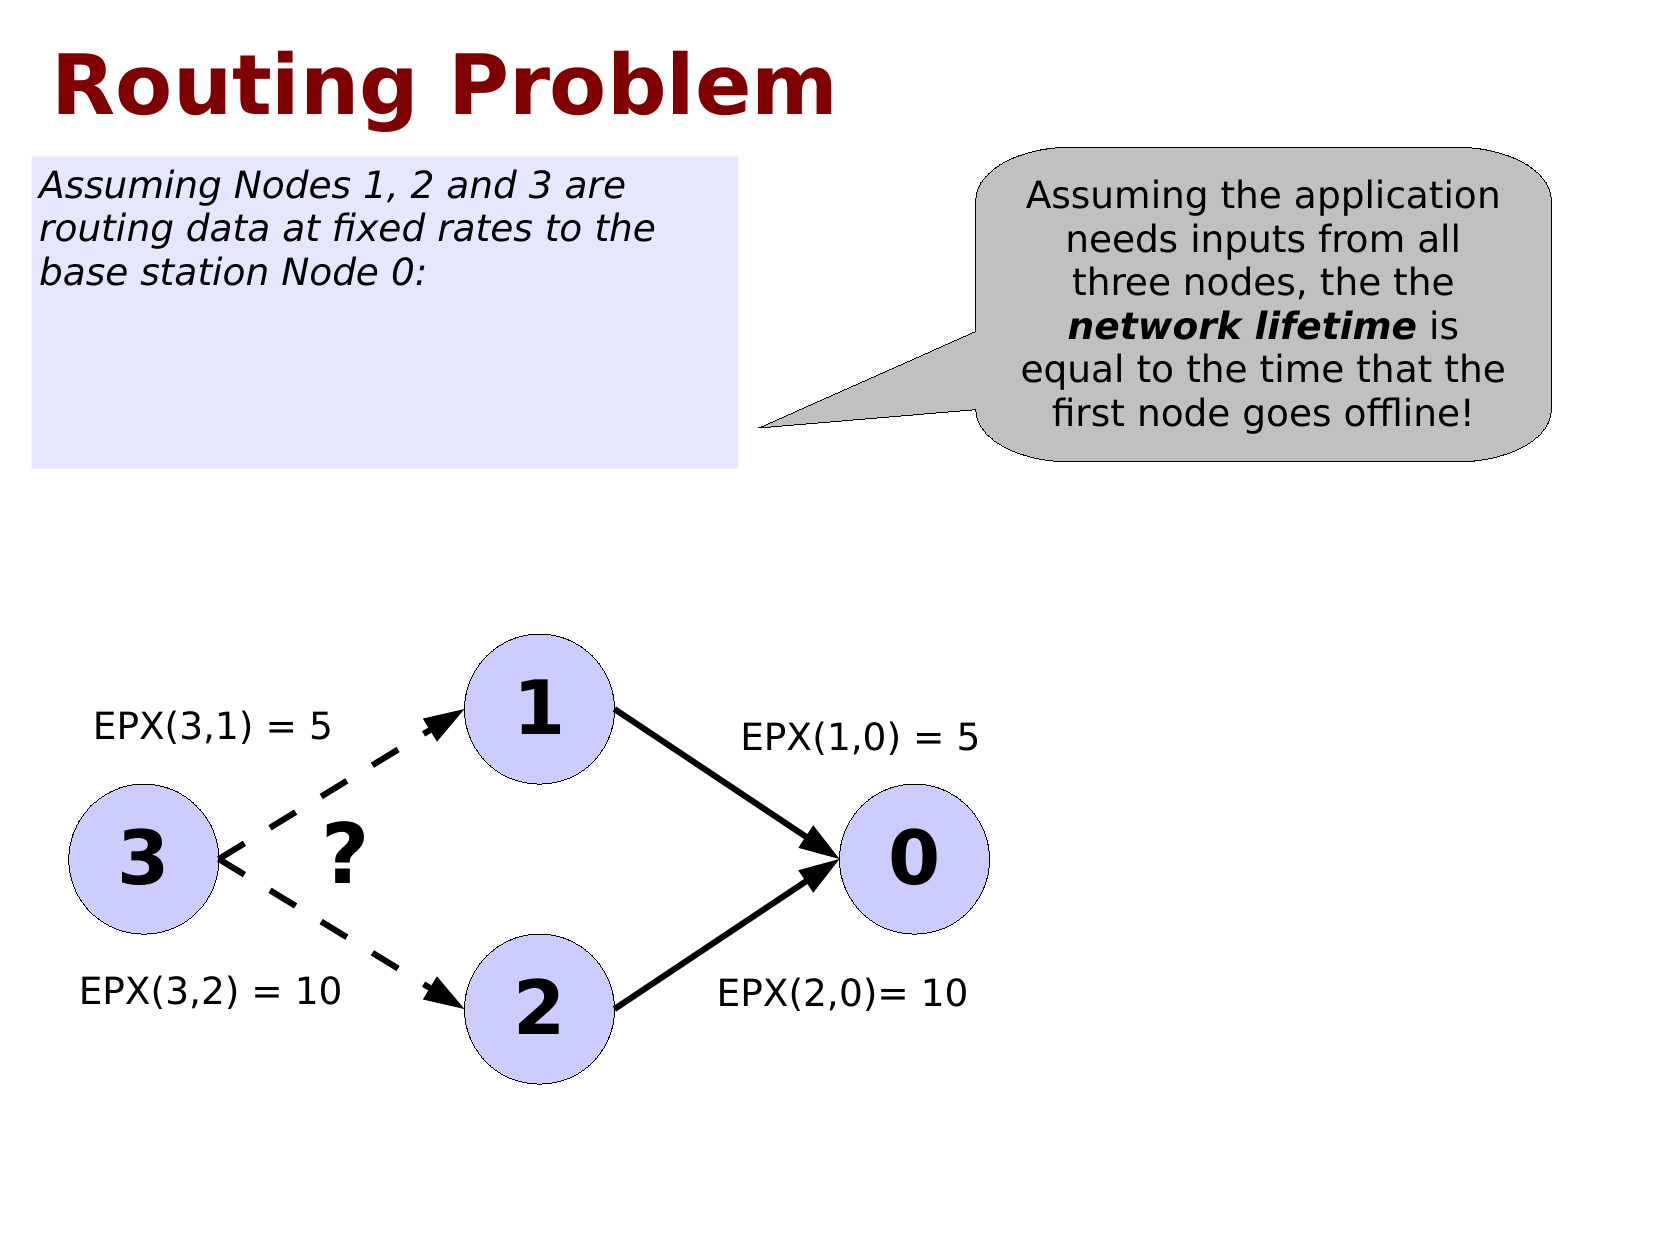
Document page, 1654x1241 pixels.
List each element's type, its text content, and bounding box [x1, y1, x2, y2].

text_box EPX(1,0) = 5 [725, 708, 996, 768]
text_box Assuming the application needs inputs from all three nodes, the the network lifetime is equal to the time that the first node goes offline! [758, 147, 1552, 462]
text_box 0 [839, 784, 990, 935]
text_box EPX(3,1) = 5 [78, 697, 348, 756]
title Routing Problem [51, 0, 1654, 173]
text_box Assuming Nodes 1, 2 and 3 are routing data at fixed rates to the base station Node 0: [31, 156, 739, 469]
text_box EPX(3,2) = 10 [64, 962, 358, 1021]
text_box 3 [68, 784, 219, 935]
text_box EPX(2,0)= 10 [701, 964, 984, 1055]
text_box 1 [464, 634, 615, 785]
text_box ? [306, 799, 385, 912]
text_box 2 [464, 934, 615, 1085]
